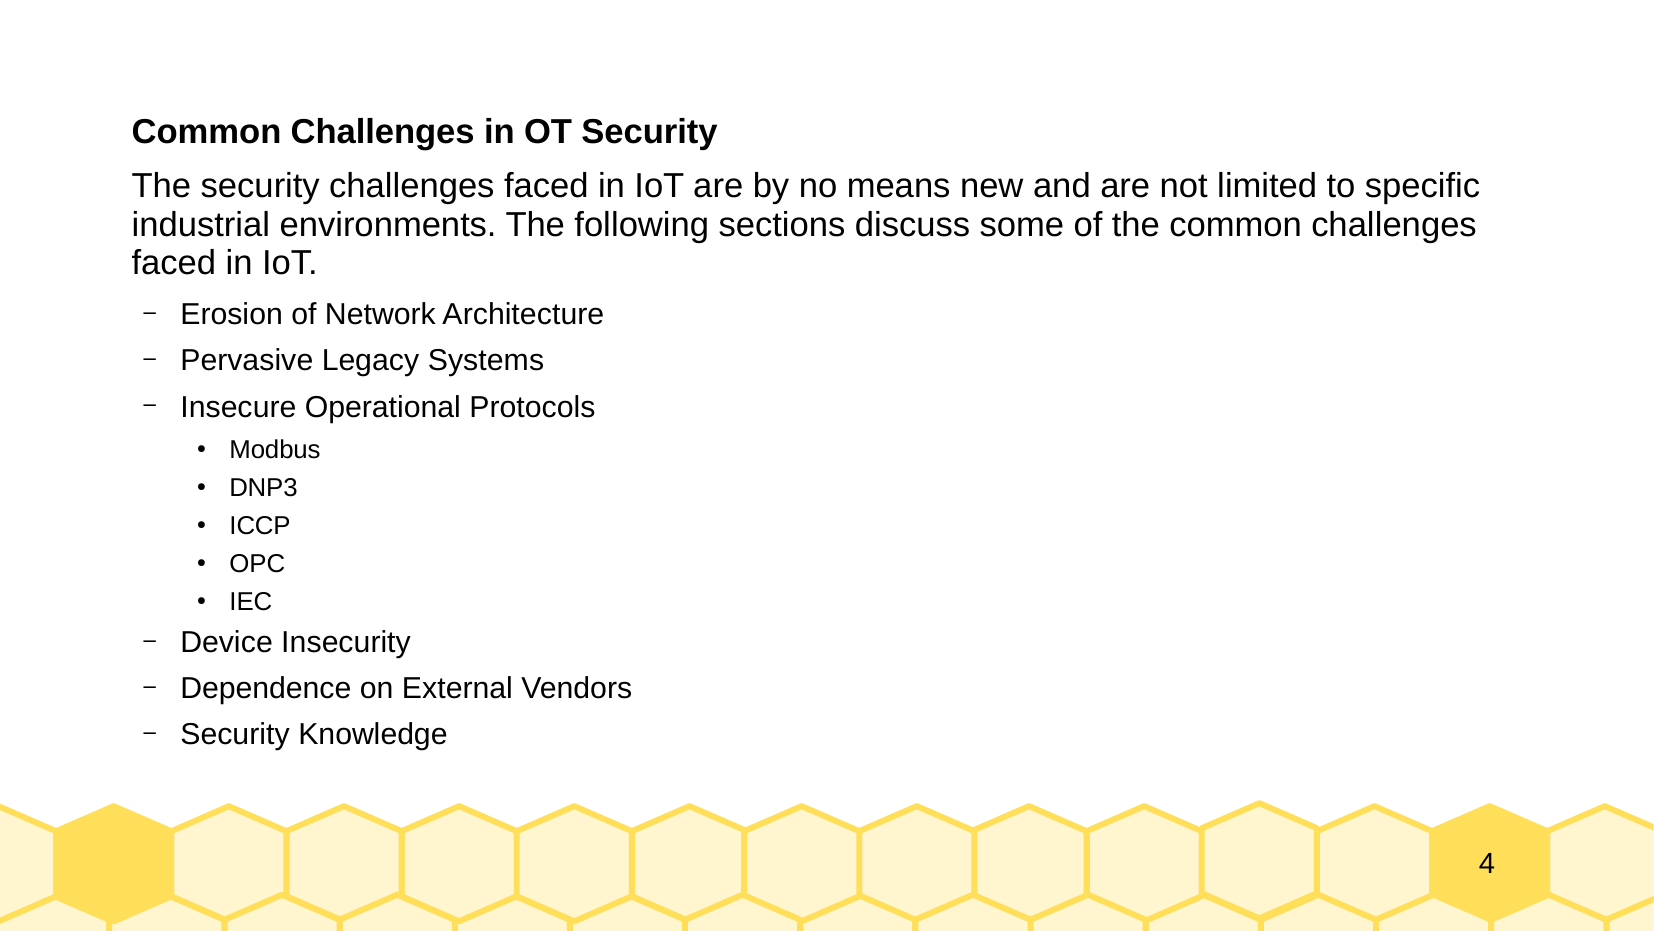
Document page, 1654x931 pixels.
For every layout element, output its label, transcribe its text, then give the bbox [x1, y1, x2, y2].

list Common Challenges in OT Security The security challenges faced in IoT are by no means new and are not limited to specific industrial environments. The following sections discuss some of the common challenges faced in IoT. Erosion of Network Architecture Pervasive Legacy Systems Insecure Operational Protocols Modbus DNP3 ICCP OPC IEC Device Insecurity Dependence on External Vendors Security Knowledge [82, 112, 1571, 758]
